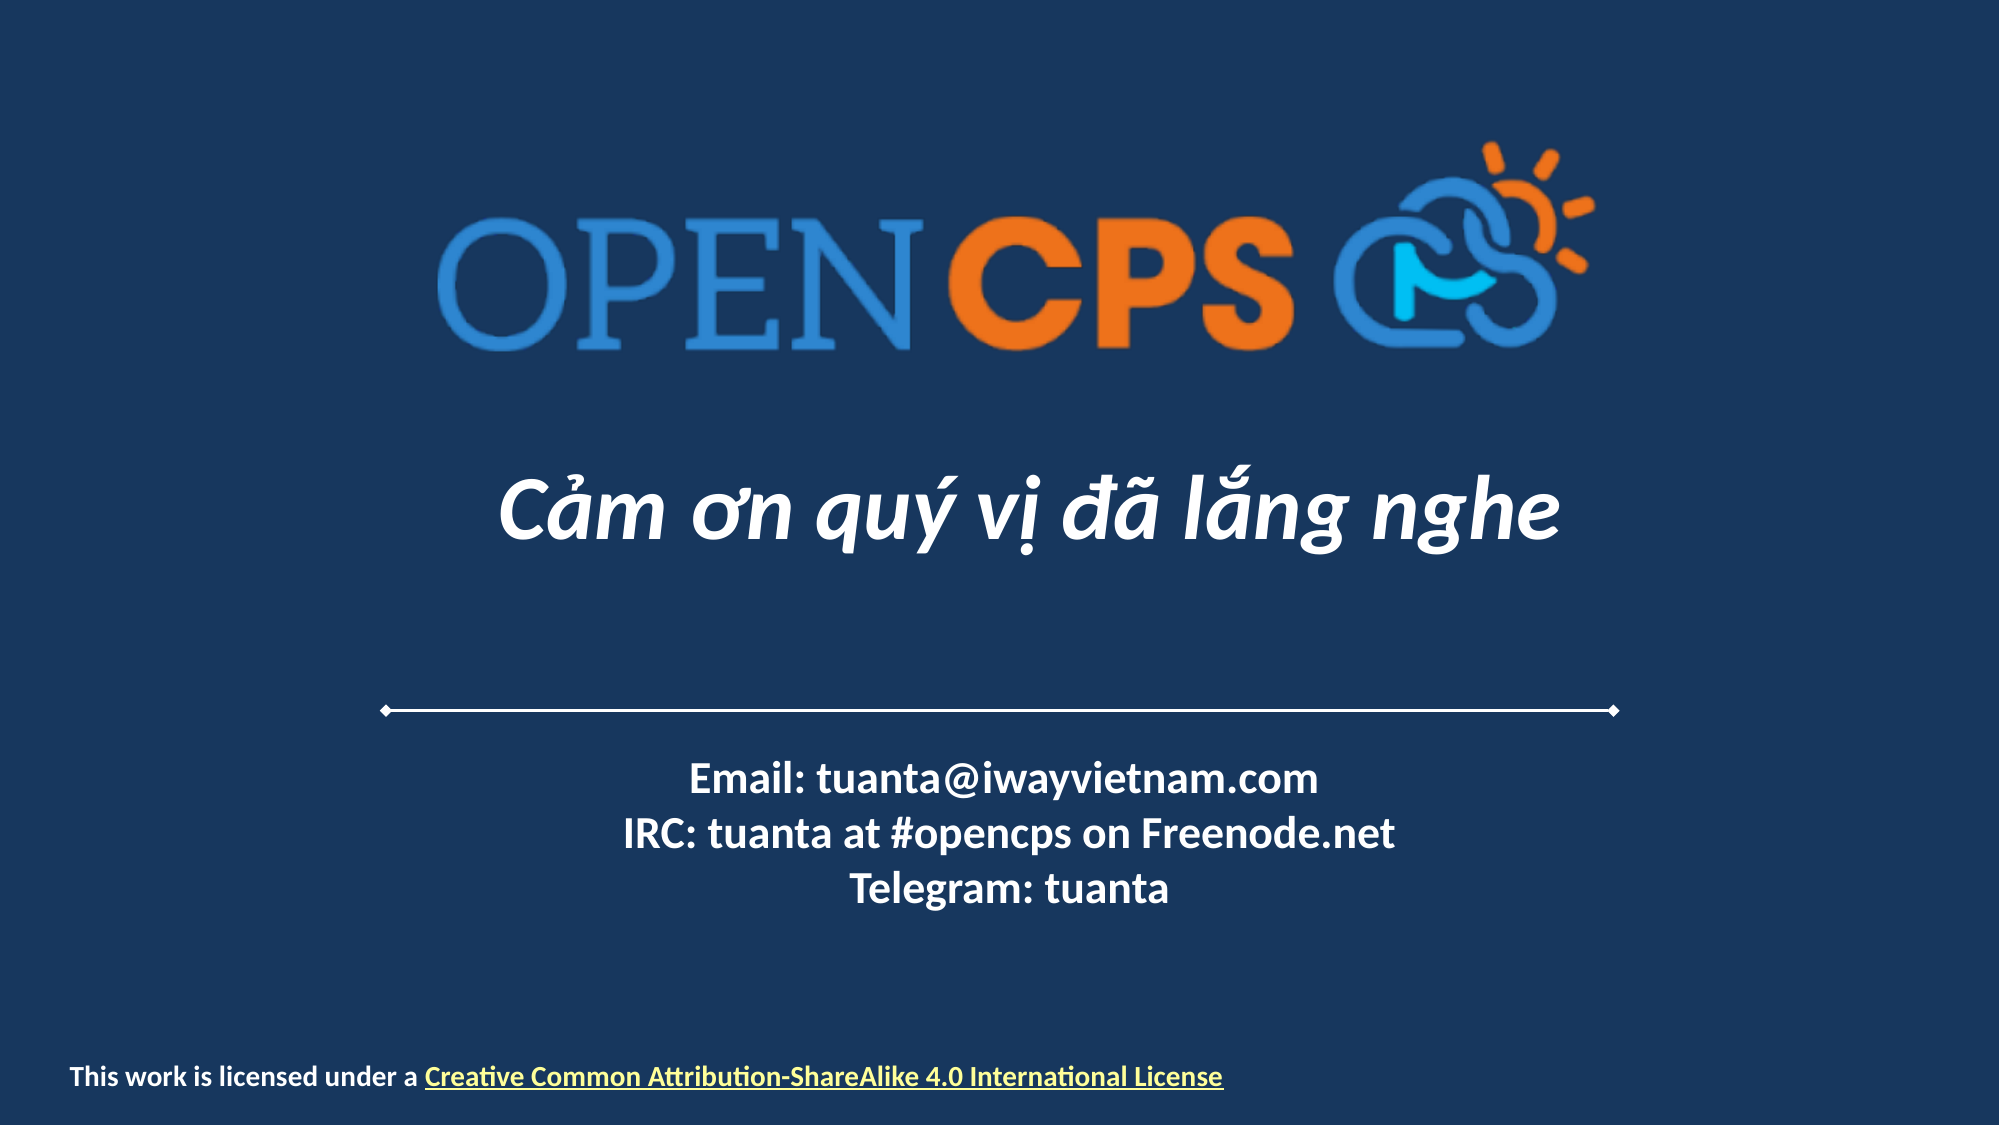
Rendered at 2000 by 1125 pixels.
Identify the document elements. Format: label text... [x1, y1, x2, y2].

text_box Email: tuanta@iwayvietnam.com IRC: tuanta at #opencps on Freenode.net Telegram: tuanta [608, 740, 1411, 975]
picture [416, 124, 1614, 383]
text_box Cảm ơn quý vị đã lắng nghe [484, 440, 1579, 565]
text_box This work is licensed under a Creative Common Attribution-ShareAlike 4.0 International License [54, 1049, 1239, 1100]
